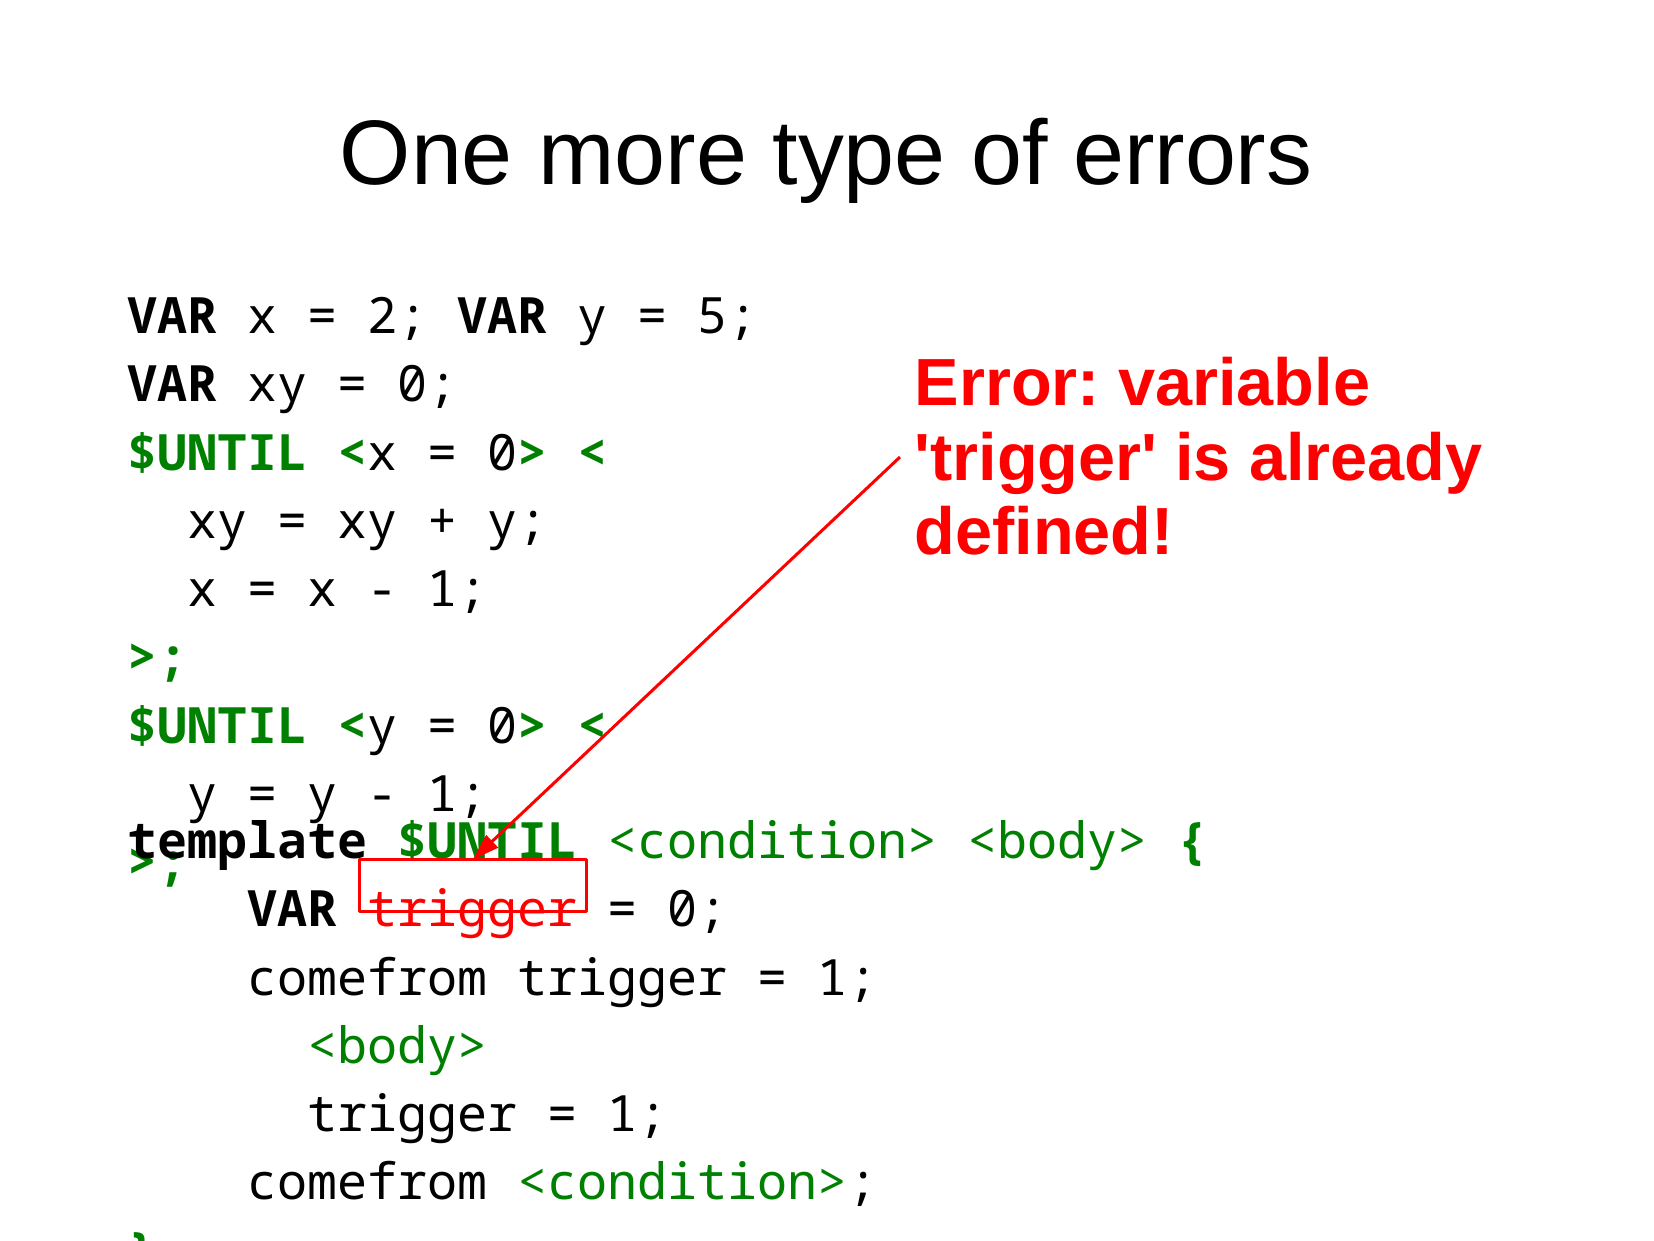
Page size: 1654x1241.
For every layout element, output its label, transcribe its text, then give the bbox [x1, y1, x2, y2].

text_box template $UNTIL <condition> <body> { VAR trigger = 0; comefrom trigger = 1; <body> trigger = 1; comefrom <condition>; } [361, 861, 585, 910]
title One more type of errors [82, 49, 1571, 257]
text_box VAR x = 2; VAR y = 5; VAR xy = 0; $UNTIL <x = 0> < xy = xy + y; x = x - 1; >; $UNTIL <y = 0> < y = y - 1; >; [606, 566, 788, 738]
text_box Error: variable 'trigger' is already defined! [900, 337, 1501, 577]
text_box VAR x = 2; VAR y = 5; VAR xy = 0; $UNTIL <x = 0> < xy = xy + y; x = x - 1; >; $UNTIL <y = 0> < y = y - 1; >; [112, 272, 788, 738]
text_box template $UNTIL <condition> <body> { VAR trigger = 0; comefrom trigger = 1; <body> trigger = 1; comefrom <condition>; } [112, 797, 1238, 1163]
